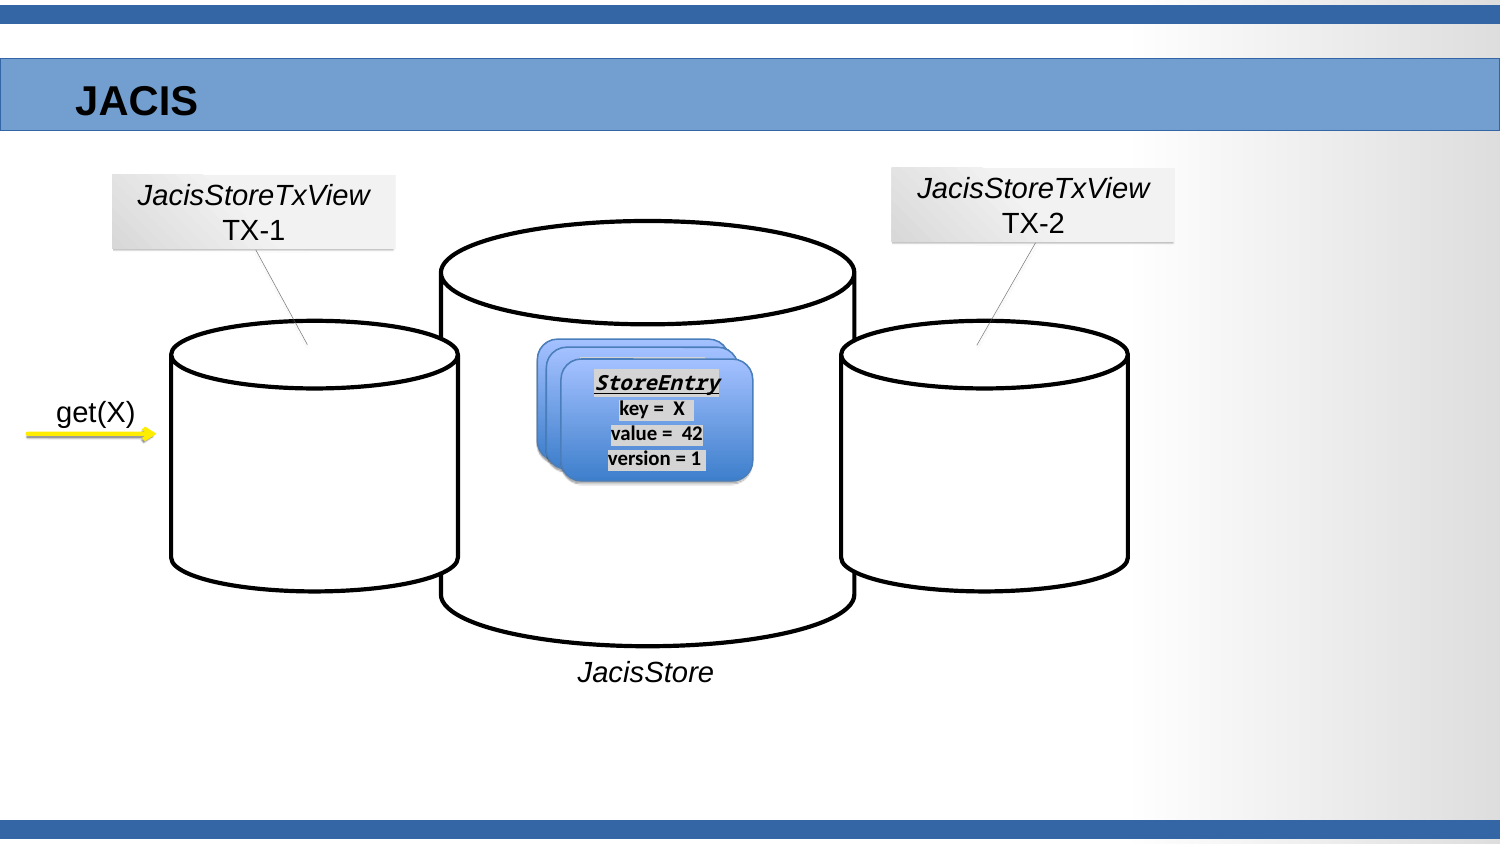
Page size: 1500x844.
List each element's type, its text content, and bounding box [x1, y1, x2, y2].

text_box [171, 274, 1128, 646]
title JACIS – Object type specification [171, 320, 458, 389]
text_box JacisStoreTxView TX-1 [112, 175, 396, 249]
text_box get(X) [41, 386, 160, 437]
text_box StoreEntry key = X value = 42 version = 1 [546, 347, 737, 469]
title JACIS [63, 52, 1199, 151]
title JACIS – Object type specification [841, 320, 1128, 389]
text_box JacisStore [533, 646, 759, 697]
title JACIS – Object type specification [440, 220, 855, 325]
text_box StoreEntry key = X value = 42 version = 1 [560, 358, 753, 481]
text_box JacisStoreTxView TX-2 [892, 168, 1175, 242]
text_box StoreEntry key = X value = 42 version = 1 [537, 339, 727, 459]
